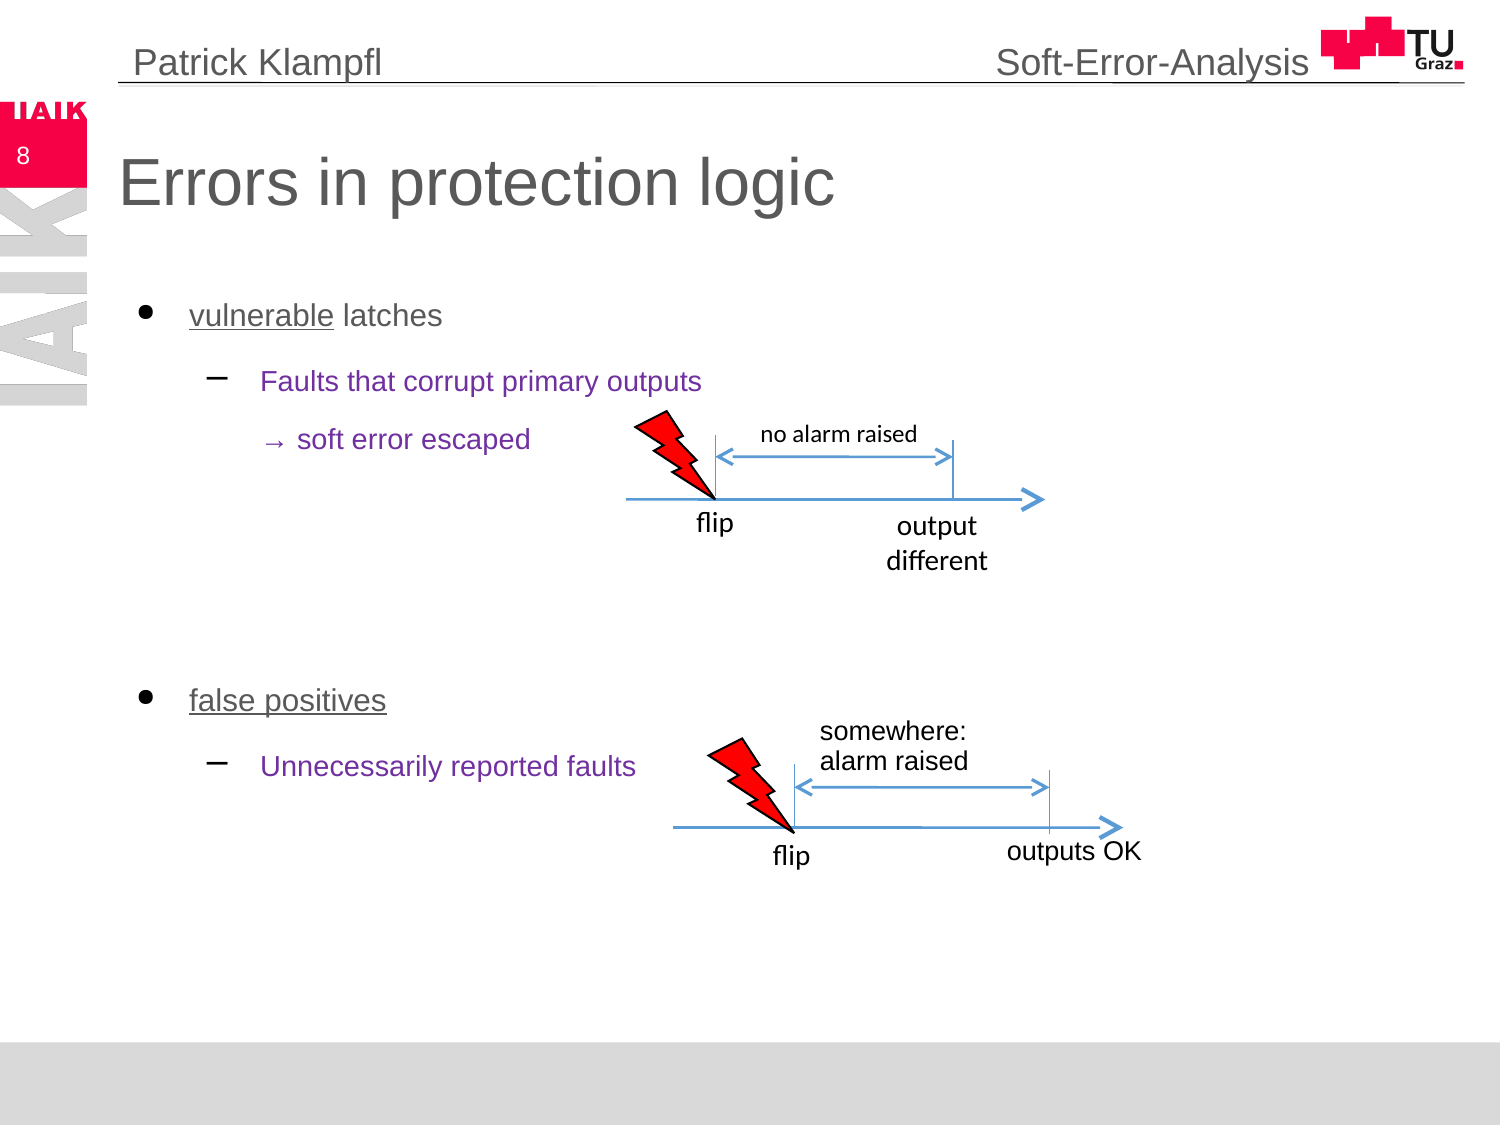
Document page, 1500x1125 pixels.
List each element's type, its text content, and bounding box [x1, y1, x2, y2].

text_box [708, 738, 792, 829]
picture [0, 1, 87, 406]
text_box flip [758, 829, 906, 879]
text_box flip [681, 495, 819, 546]
picture [1318, 12, 1466, 73]
title Errors in protection logic [118, 138, 1469, 295]
text_box no alarm raised [716, 377, 963, 501]
text_box somewhere: alarm raised [805, 708, 1040, 824]
text_box output different [852, 498, 1022, 584]
text_box outputs OK [992, 828, 1217, 875]
text_box [635, 411, 713, 495]
slide_number <number> [1, 124, 84, 185]
list vulnerable latches Faults that corrupt primary outputs → soft error escaped false positives Unnecessarily reported faults [118, 295, 1469, 1038]
